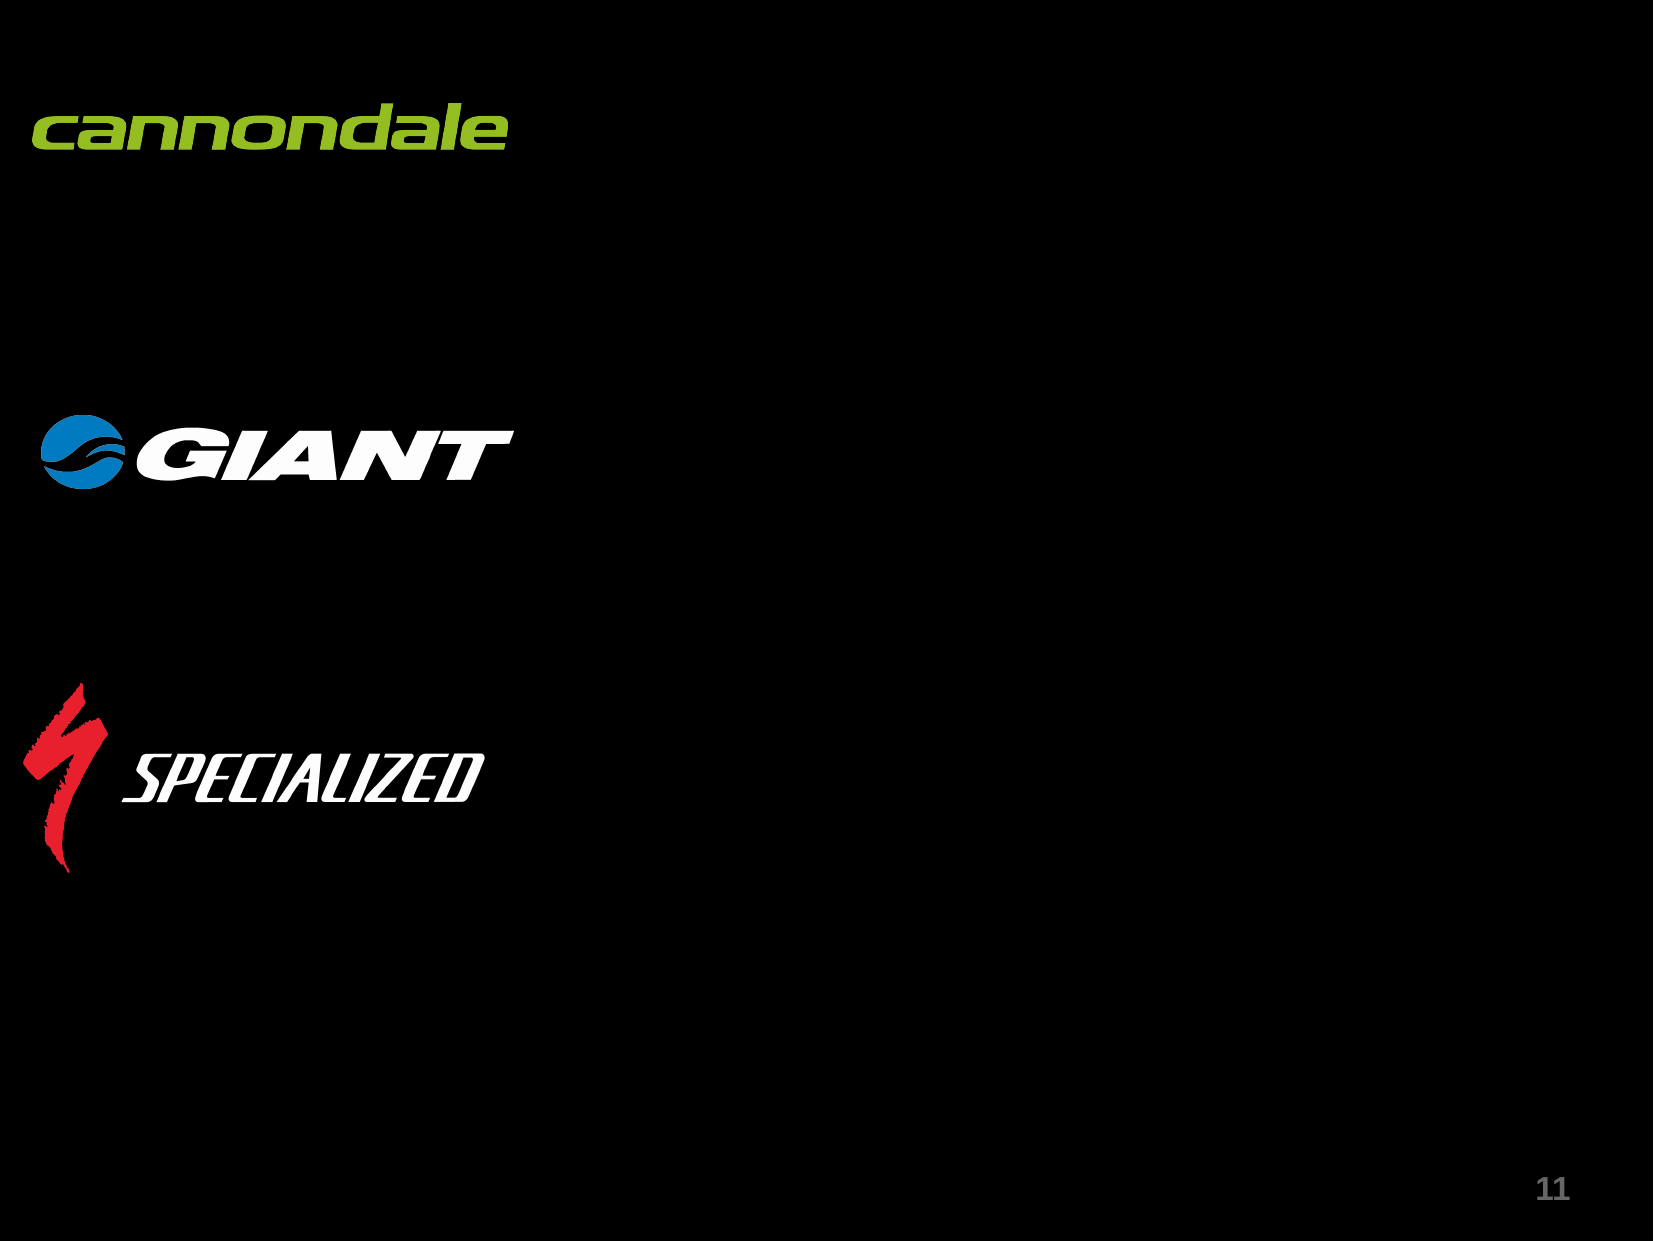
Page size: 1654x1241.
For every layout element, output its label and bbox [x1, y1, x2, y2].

picture [41, 415, 514, 489]
picture [32, 103, 508, 151]
picture [8, 676, 499, 879]
